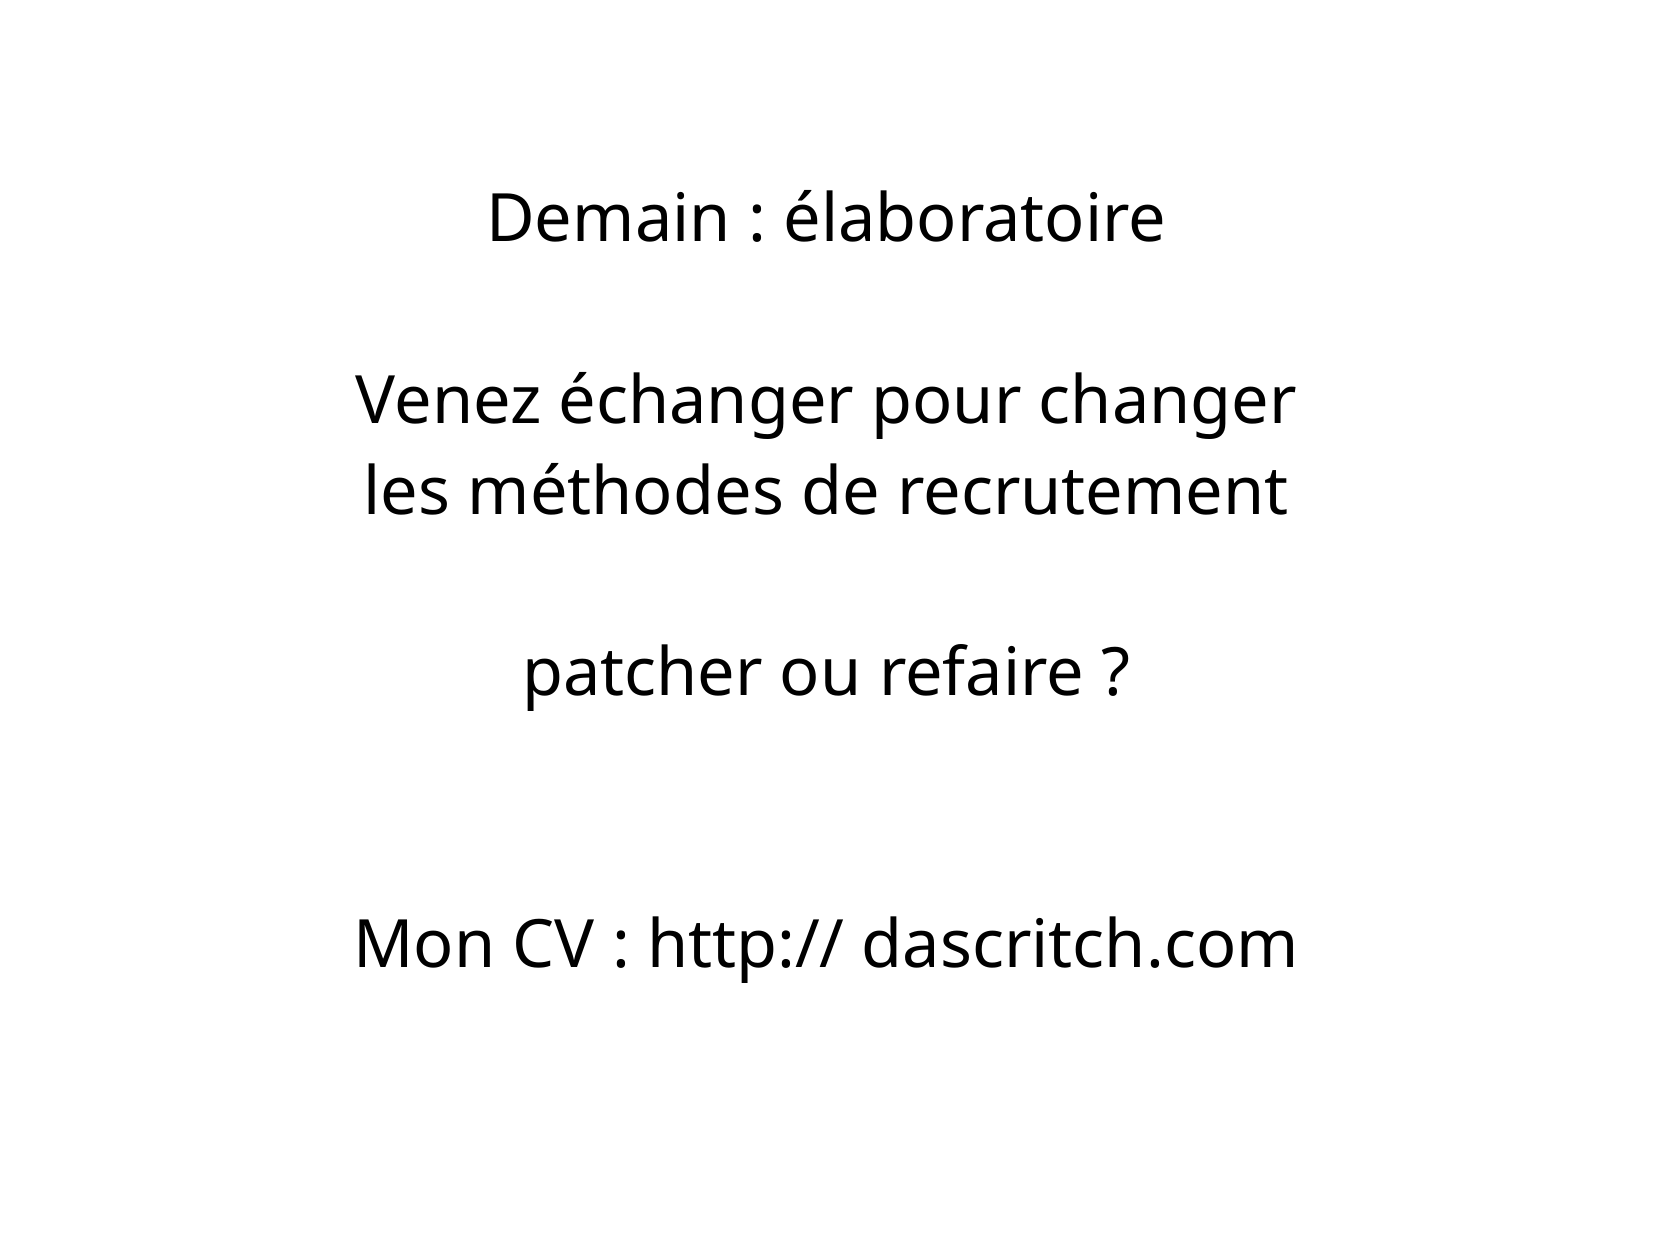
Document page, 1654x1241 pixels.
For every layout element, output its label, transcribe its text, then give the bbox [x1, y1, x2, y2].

subtitle Demain : élaboratoire Venez échanger pour changer les méthodes de recrutement patcher ou refaire ? Mon CV : http:// dascritch.com [82, 49, 1571, 1109]
